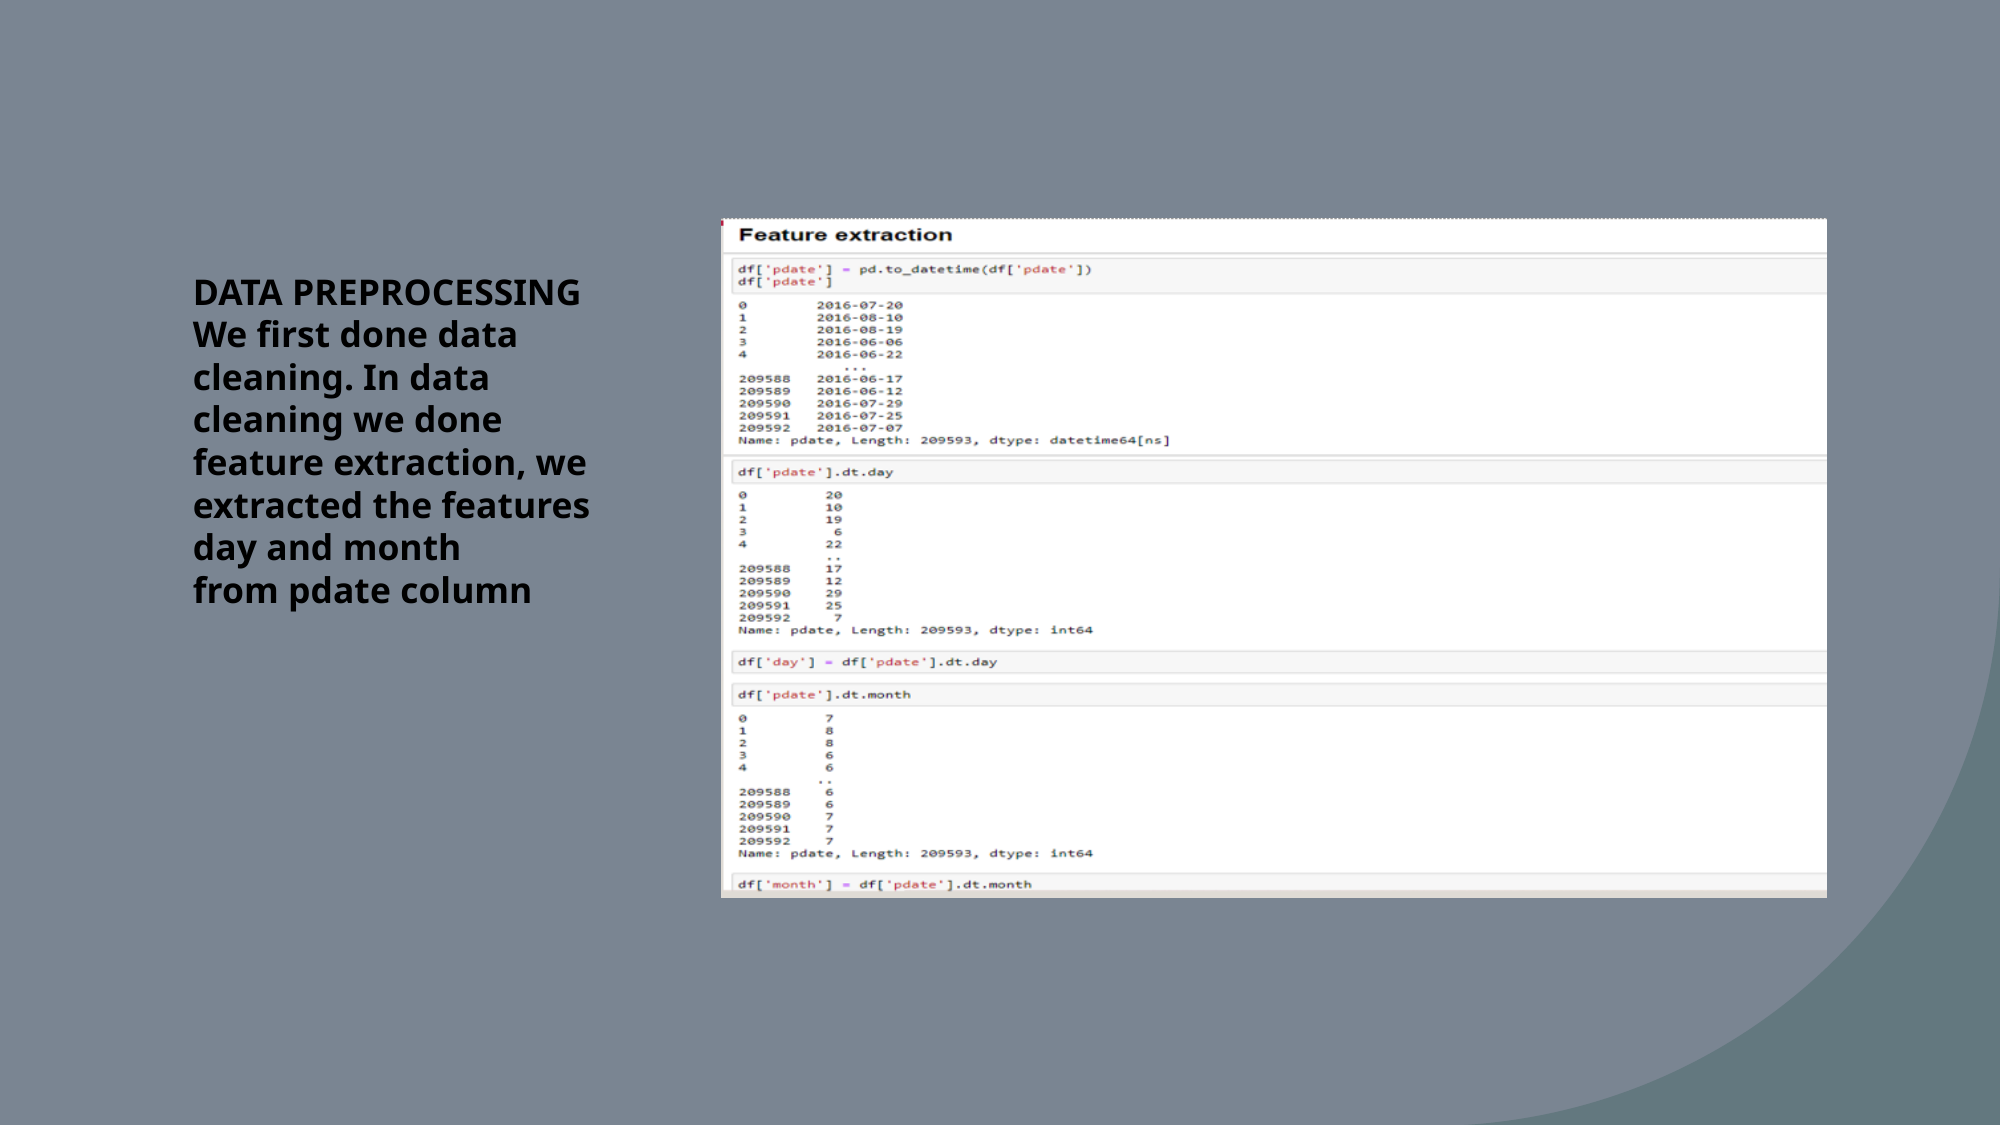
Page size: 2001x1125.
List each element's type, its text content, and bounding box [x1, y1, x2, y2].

text_box [0, 0, 2000, 1125]
picture [721, 218, 1827, 898]
title Data Preprocessing We first done data cleaning. In data cleaning we done feature extraction, we extracted the features day and month from pdate column [177, 262, 610, 781]
